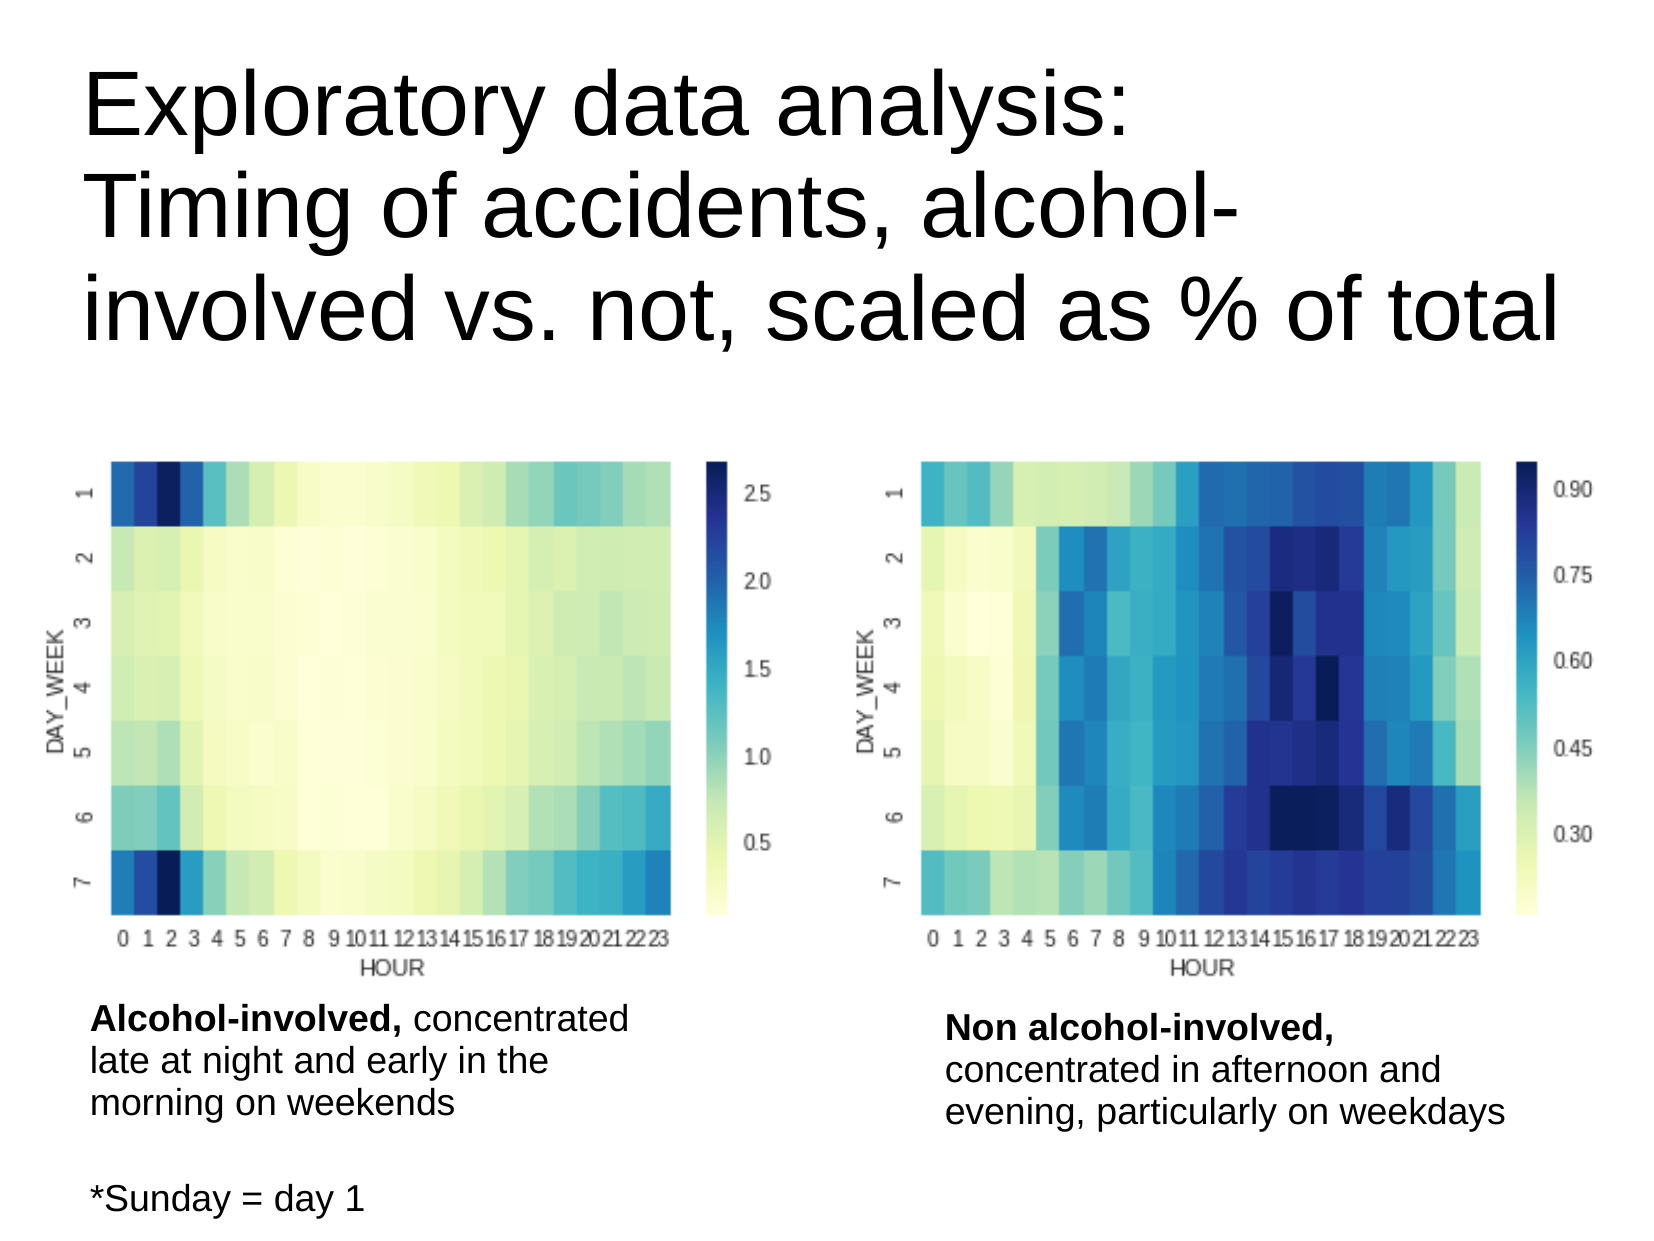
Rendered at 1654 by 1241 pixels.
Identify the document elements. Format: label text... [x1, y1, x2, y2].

text_box Alcohol-involved, concentrated late at night and early in the morning on weekends [75, 990, 691, 1131]
title Exploratory data analysis: Timing of accidents, alcohol-involved vs. not, scaled as % of total [82, 52, 1571, 361]
text_box *Sunday = day 1 [75, 1170, 436, 1227]
picture [0, 389, 1654, 991]
text_box Non alcohol-involved, concentrated in afternoon and evening, particularly on weekdays [930, 999, 1546, 1141]
